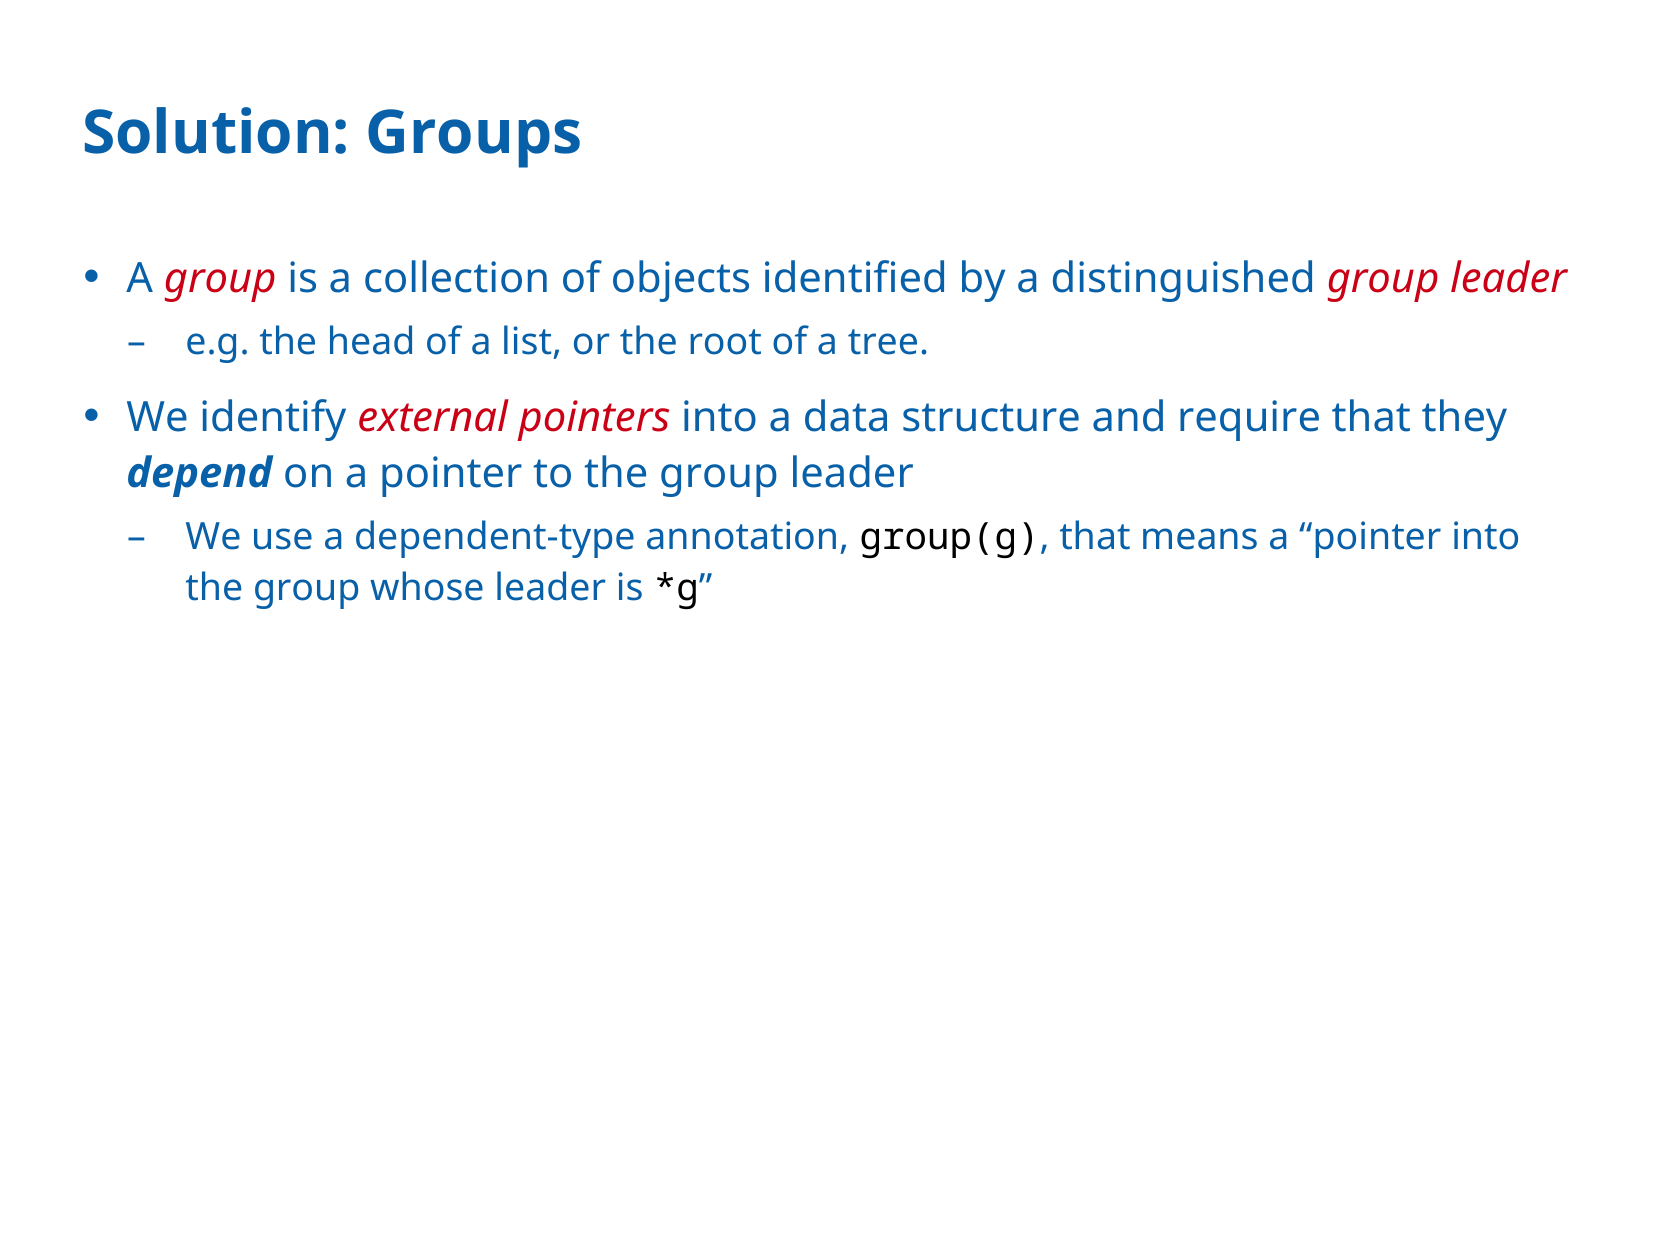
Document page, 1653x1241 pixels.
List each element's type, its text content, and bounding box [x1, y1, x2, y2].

list A group is a collection of objects identified by a distinguished group leader e.g. the head of a list, or the root of a tree. We identify external pointers into a data structure and require that they depend on a pointer to the group leader We use a dependent-type annotation, group(g), that means a “pointer into the group whose leader is *g” [82, 248, 1572, 1022]
title Solution: Groups [82, 58, 1572, 202]
